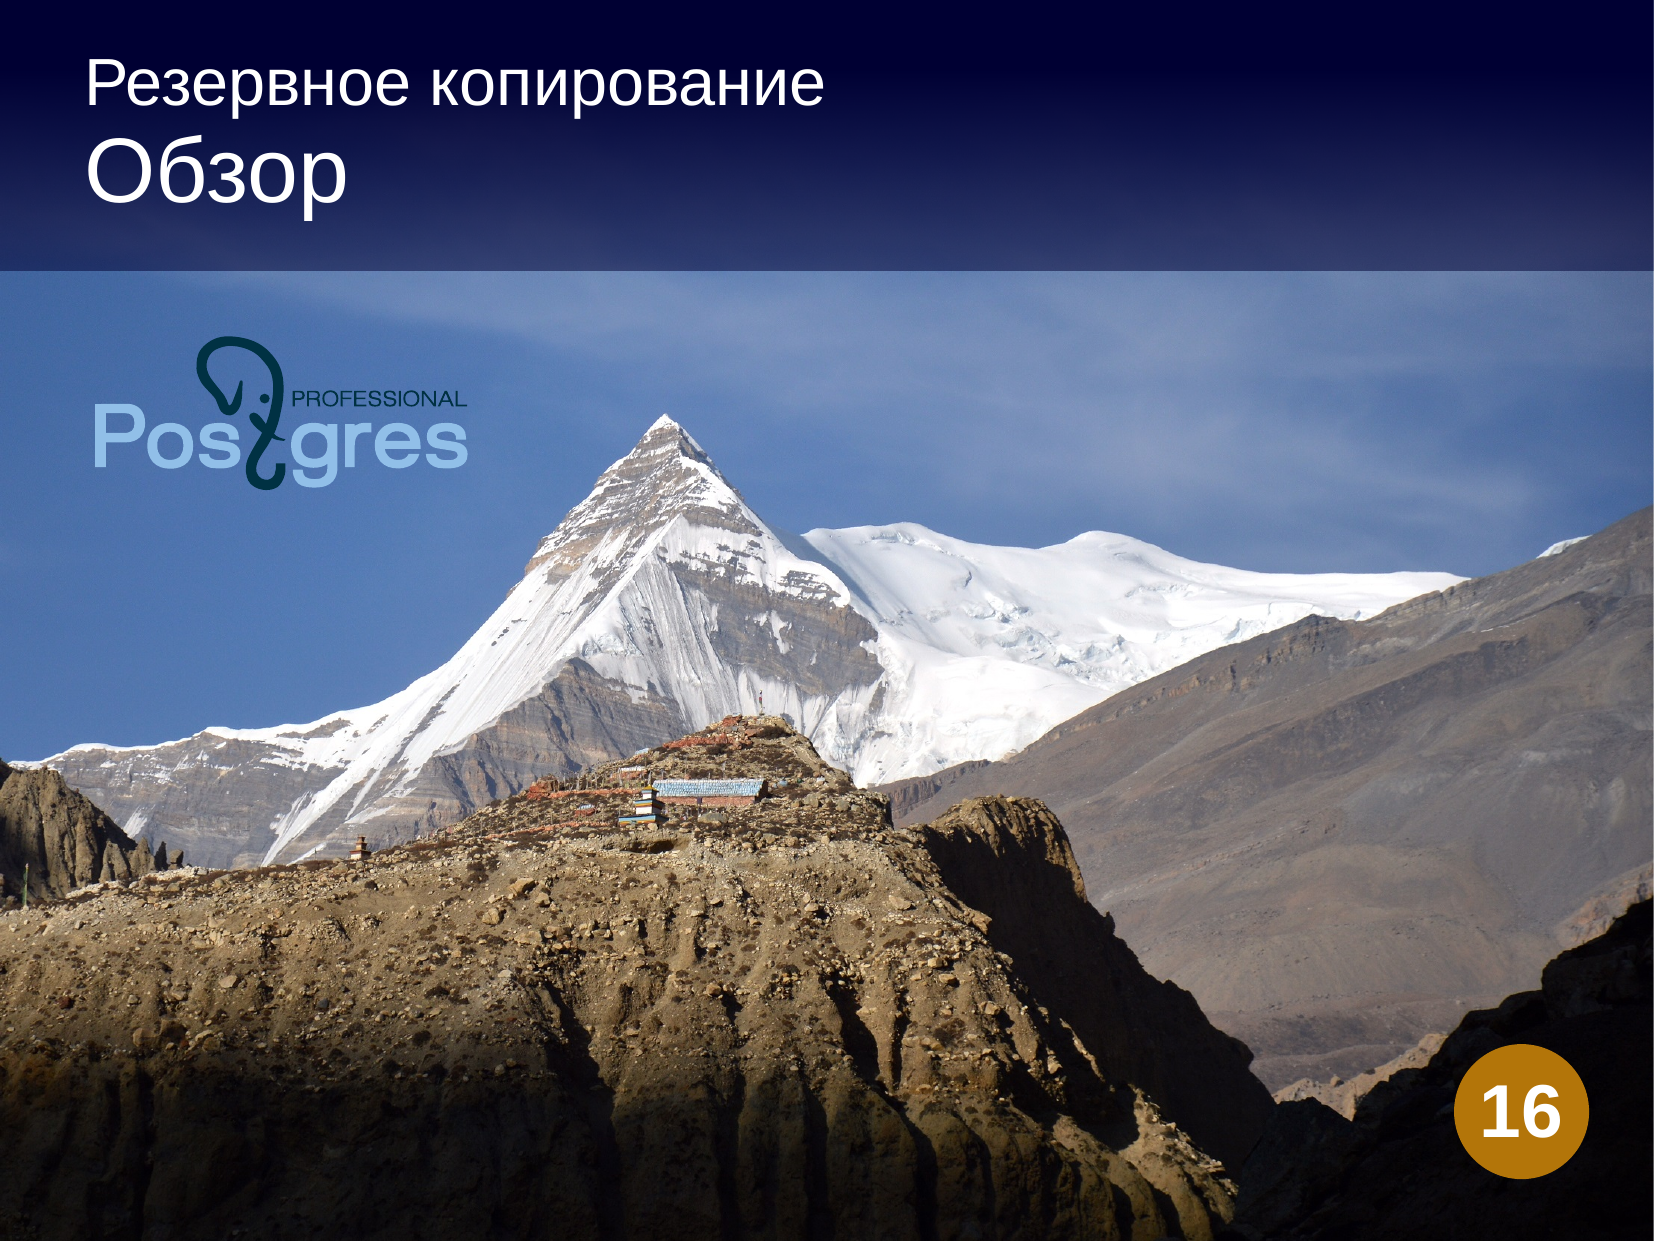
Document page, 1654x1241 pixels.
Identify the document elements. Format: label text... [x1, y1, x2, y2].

picture [0, 271, 1654, 1241]
text_box 16 [1454, 1044, 1590, 1180]
title Резервное копирование Обзор [84, 44, 1636, 251]
